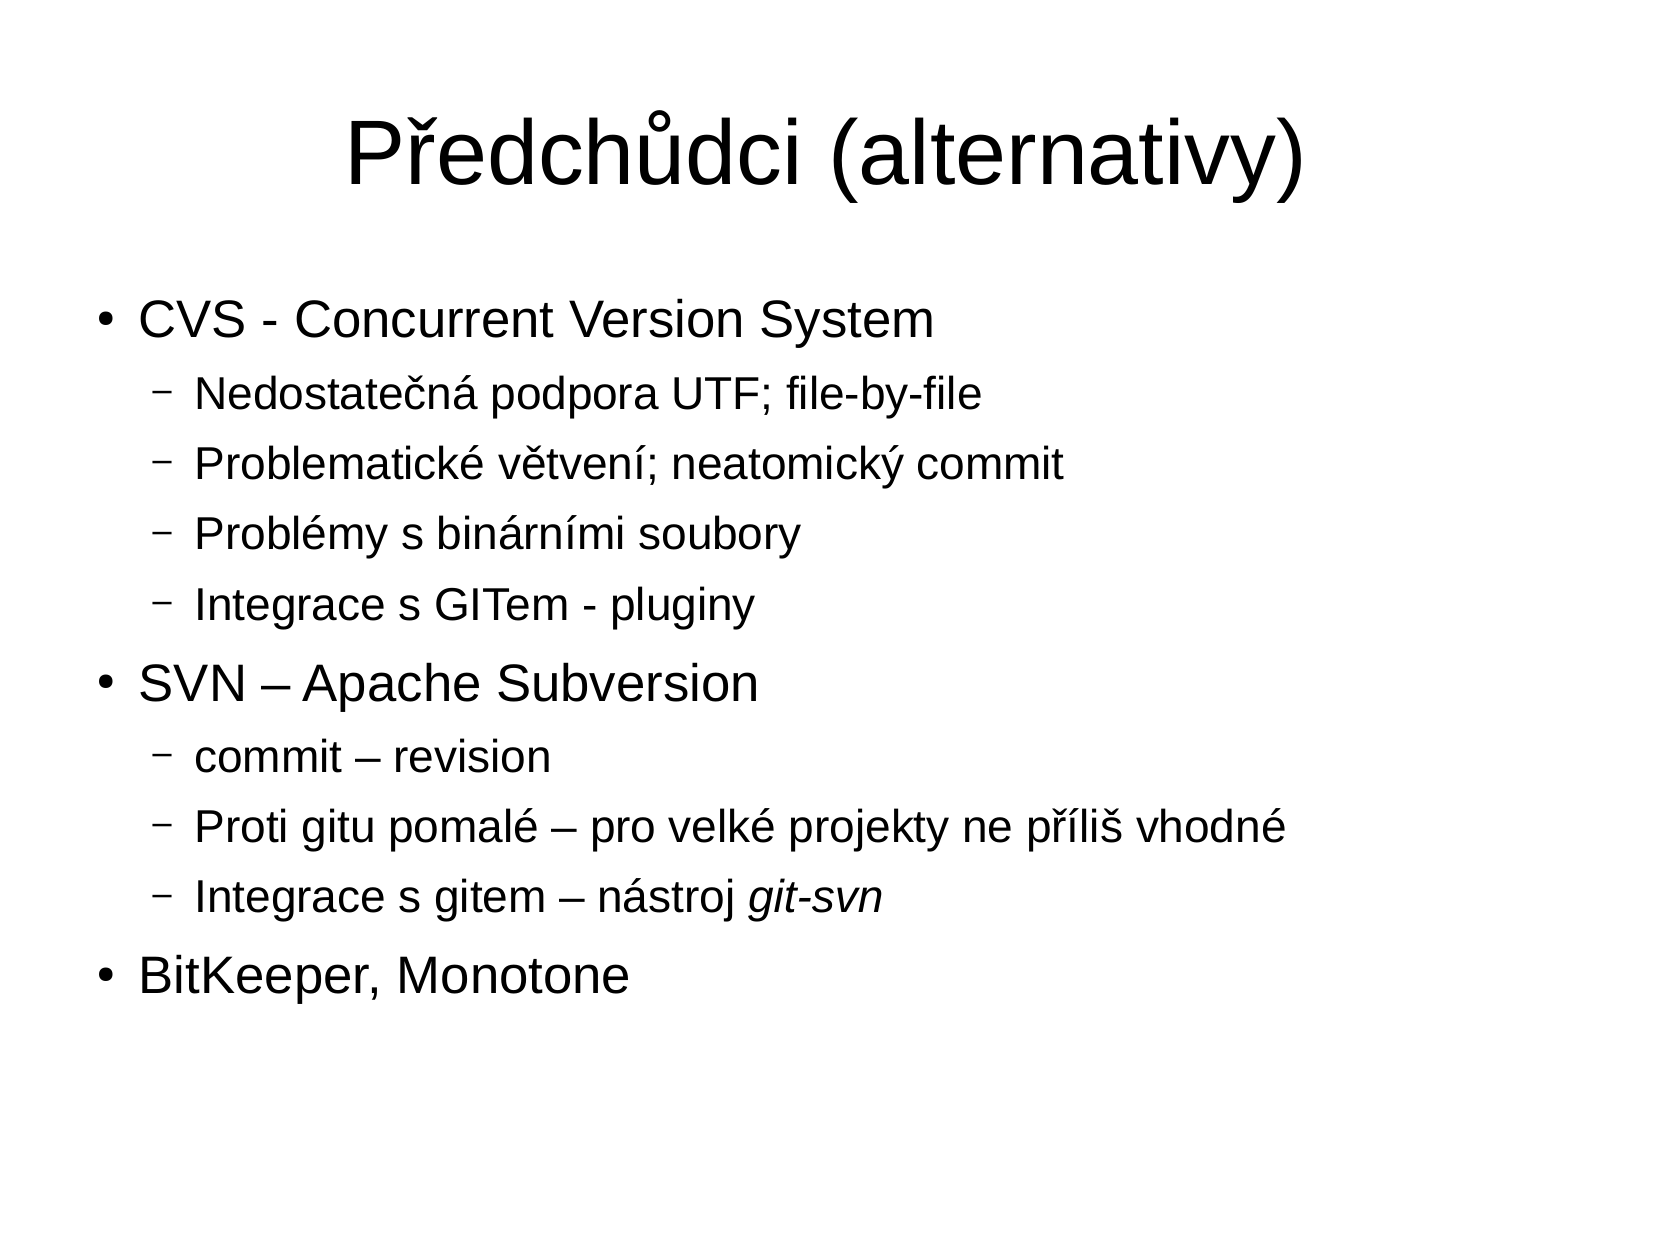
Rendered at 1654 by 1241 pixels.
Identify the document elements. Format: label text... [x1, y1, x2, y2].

list CVS - Concurrent Version System Nedostatečná podpora UTF; file-by-file Problematické větvení; neatomický commit Problémy s binárními soubory Integrace s GITem - pluginy SVN – Apache Subversion commit – revision Proti gitu pomalé – pro velké projekty ne příliš vhodné Integrace s gitem – nástroj git-svn BitKeeper, Monotone [82, 290, 1571, 1010]
title Předchůdci (alternativy) [82, 49, 1571, 257]
